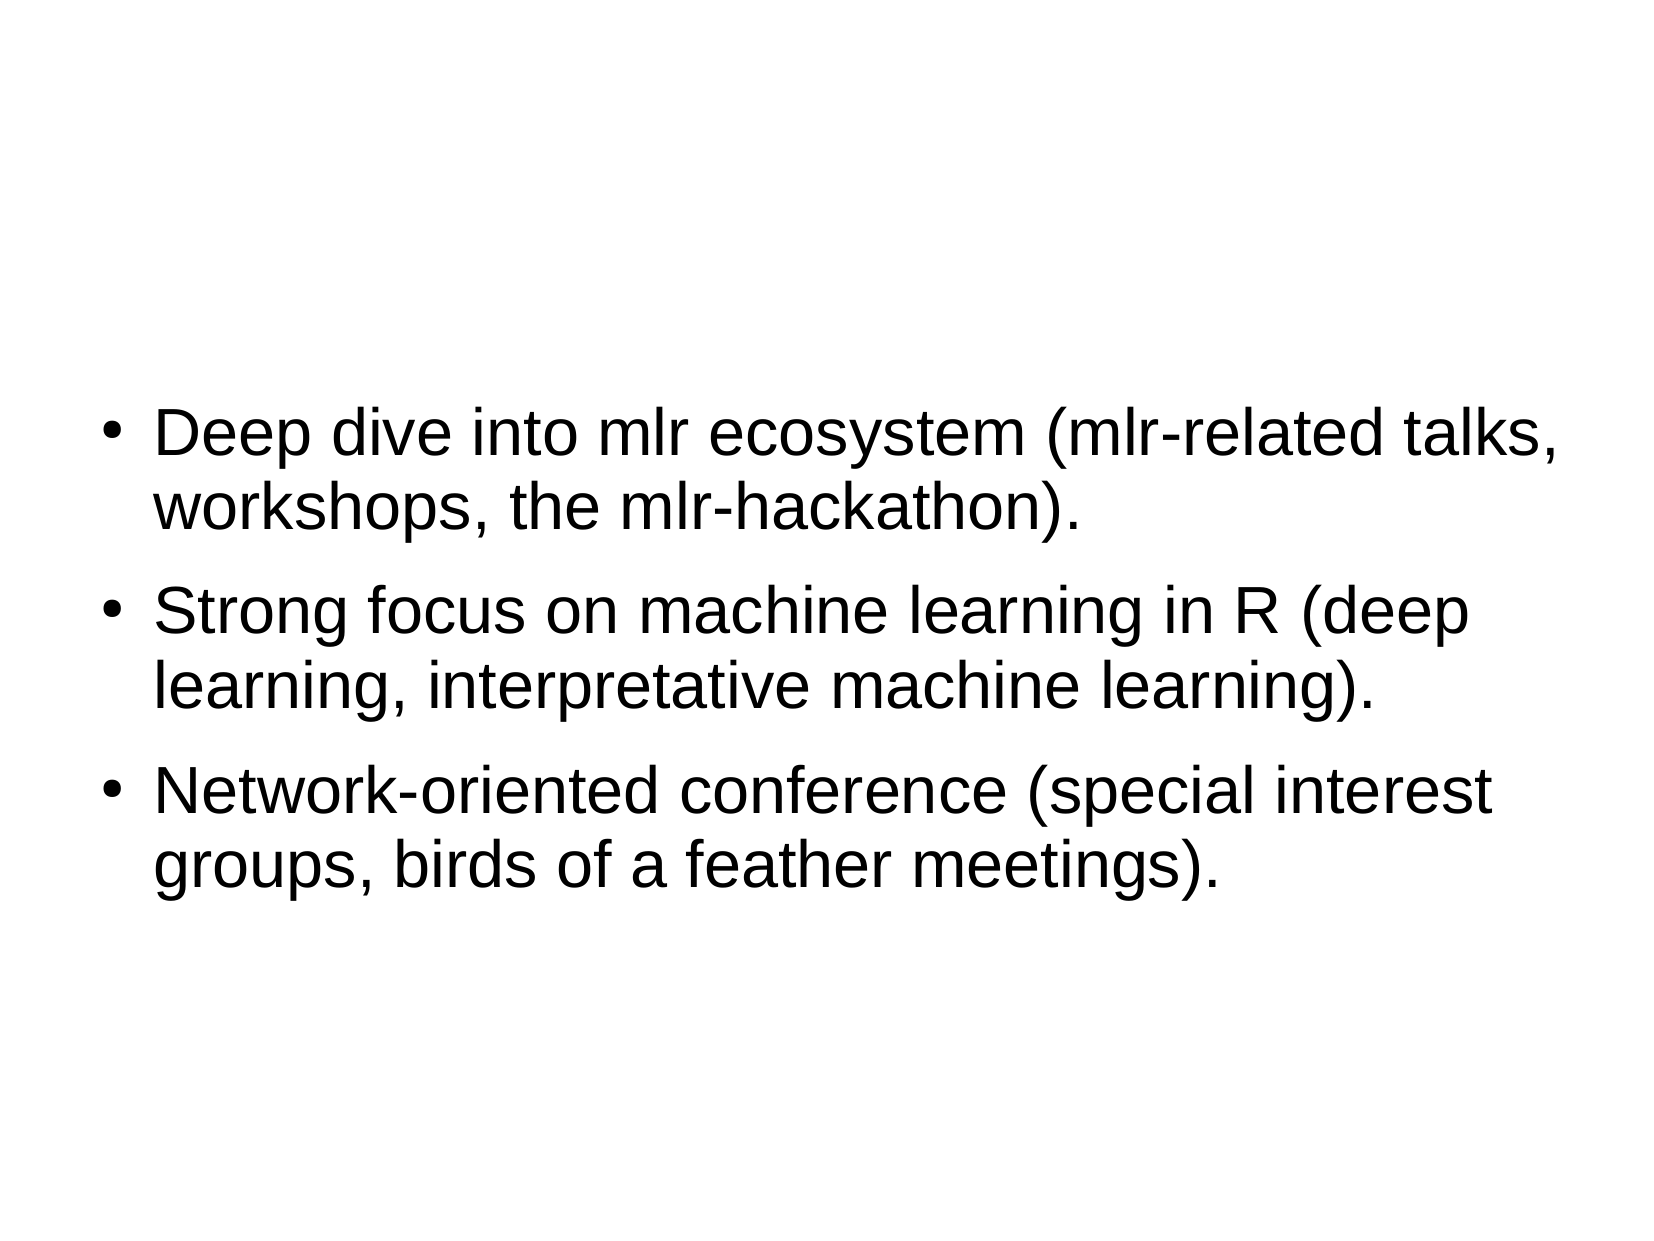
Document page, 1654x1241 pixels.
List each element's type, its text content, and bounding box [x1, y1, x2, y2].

list Deep dive into mlr ecosystem (mlr-related talks, workshops, the mlr-hackathon). Strong focus on machine learning in R (deep learning, interpretative machine learning). Network-oriented conference (special interest groups, birds of a feather meetings). [82, 290, 1571, 1010]
